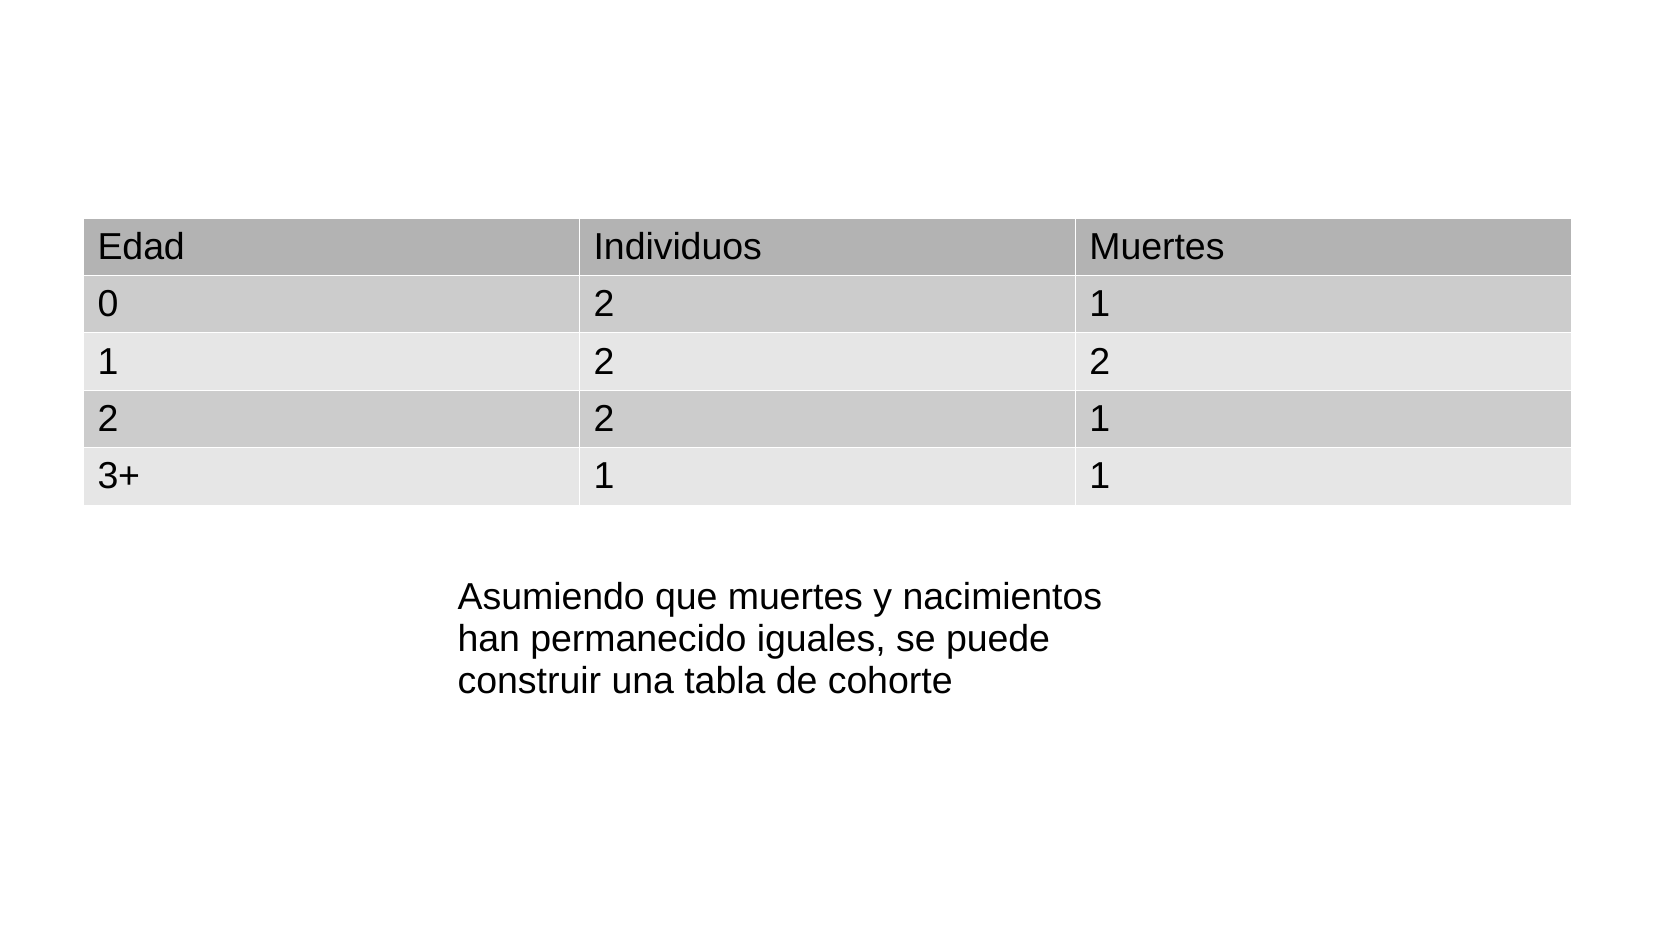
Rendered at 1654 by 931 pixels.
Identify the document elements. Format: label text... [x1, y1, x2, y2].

text_box Asumiendo que muertes y nacimientos han permanecido iguales, se puede construir una tabla de cohorte [442, 567, 1158, 709]
table_header Muertes [1076, 219, 1571, 275]
table_header Individuos [580, 219, 1075, 275]
table_cell 2 [580, 391, 1075, 447]
table_cell 1 [1076, 448, 1571, 505]
table_cell 1 [580, 448, 1075, 505]
table_cell 3+ [84, 448, 579, 505]
table_cell 2 [580, 276, 1075, 332]
table_cell 1 [1076, 391, 1571, 447]
table_cell 2 [84, 391, 579, 447]
table_cell 1 [1076, 276, 1571, 332]
table_cell 2 [1076, 333, 1571, 390]
table_header Edad [84, 219, 579, 275]
table_cell 0 [84, 276, 579, 332]
table_cell 2 [580, 333, 1075, 390]
table_cell 1 [84, 333, 579, 390]
